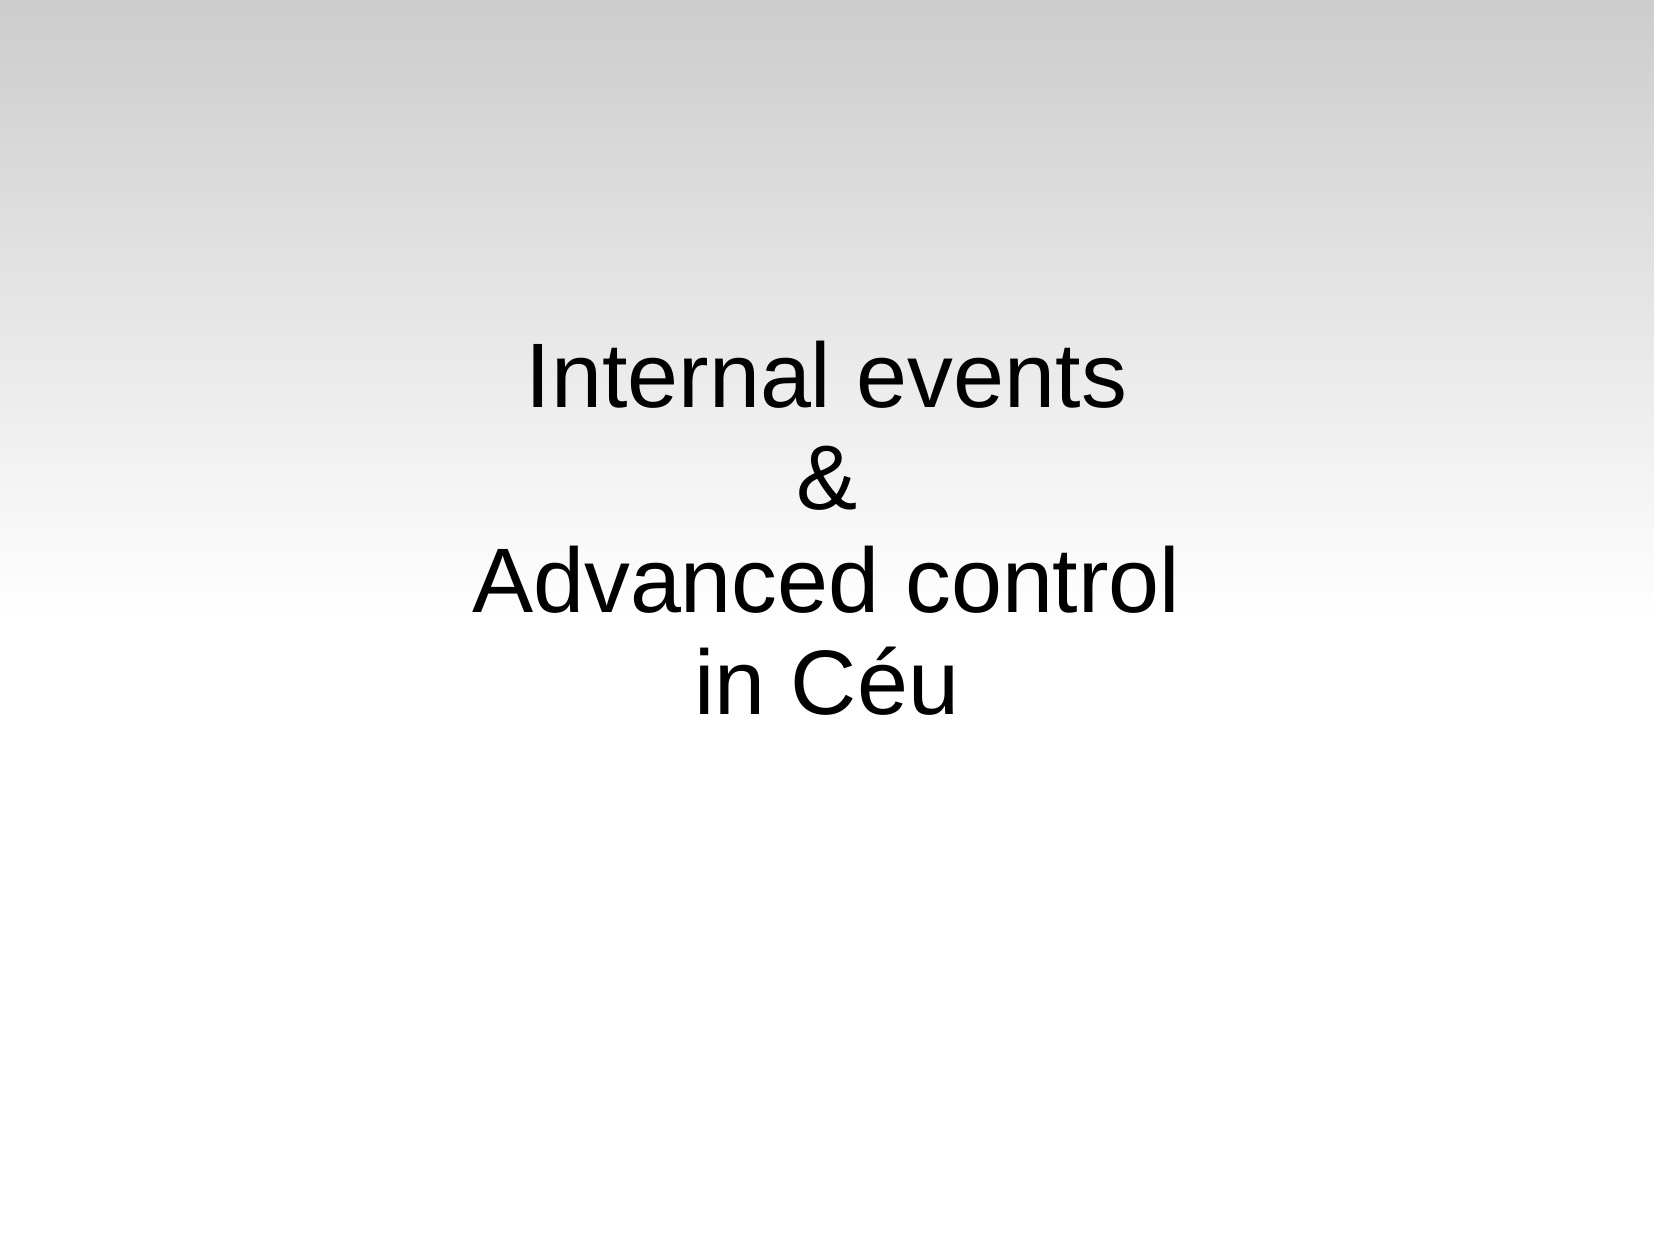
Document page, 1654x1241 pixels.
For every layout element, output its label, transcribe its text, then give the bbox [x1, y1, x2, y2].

subtitle Internal events & Advanced control in Céu [82, 49, 1571, 1109]
